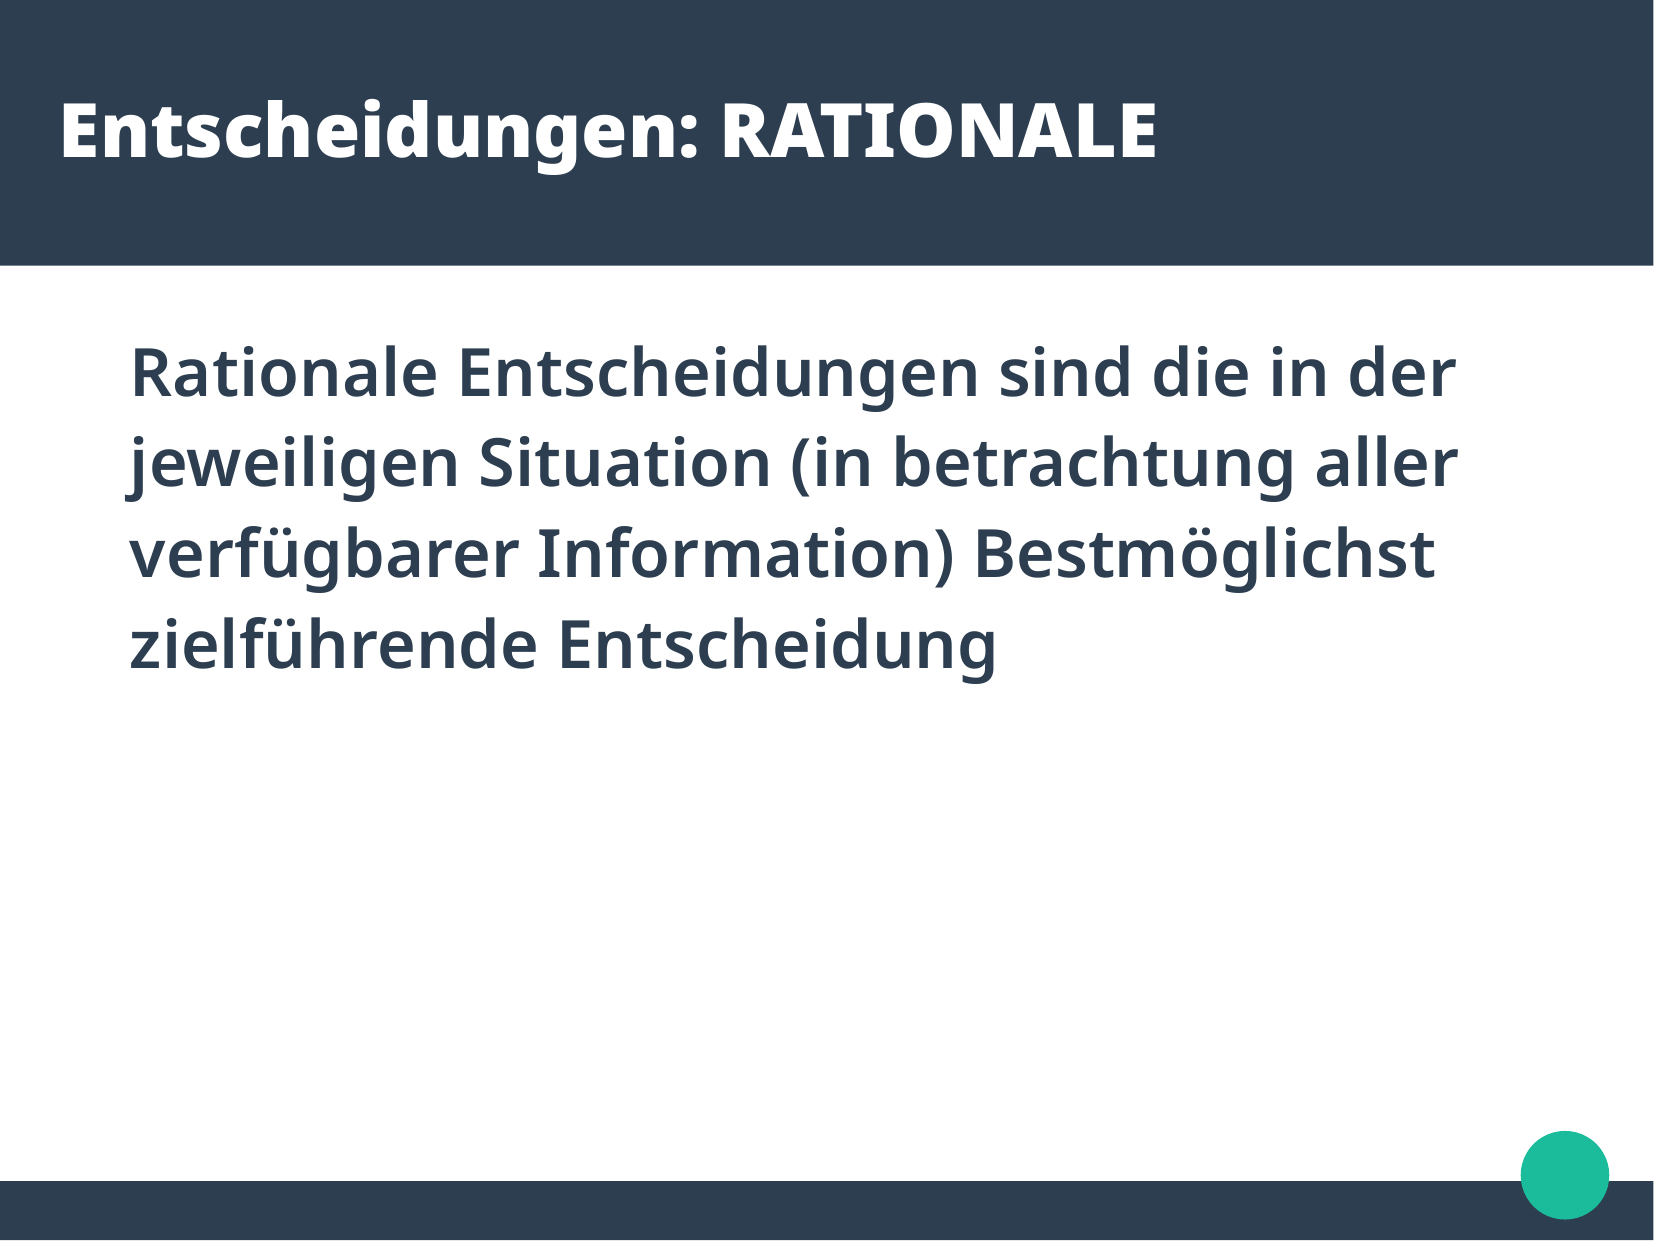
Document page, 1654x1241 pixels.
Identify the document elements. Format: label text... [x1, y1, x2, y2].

title Entscheidungen: RATIONALE [59, 49, 1595, 207]
list Rationale Entscheidungen sind die in der jeweiligen Situation (in betrachtung aller verfügbarer Information) Bestmöglichst zielführende Entscheidung [59, 324, 1595, 1152]
